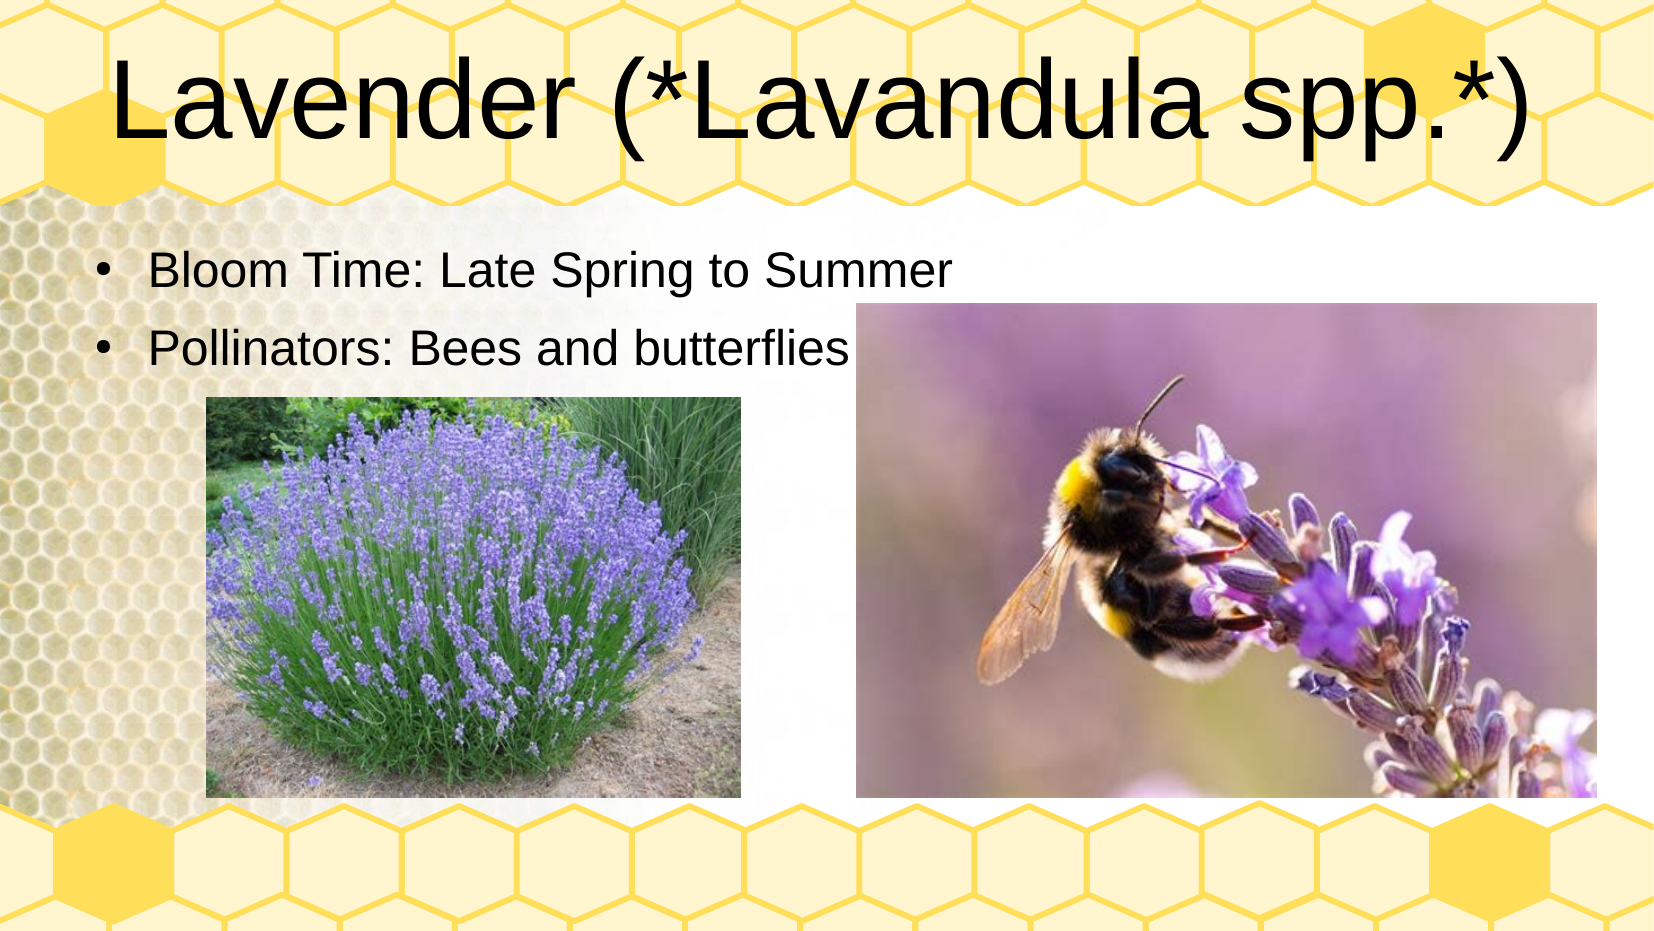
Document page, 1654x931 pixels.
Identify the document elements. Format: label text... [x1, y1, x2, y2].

picture [0, 186, 1654, 827]
list Bloom Time: Late Spring to Summer Pollinators: Bees and butterflies [76, 242, 1565, 384]
title Lavender (*Lavandula spp.*) [76, 0, 1565, 200]
